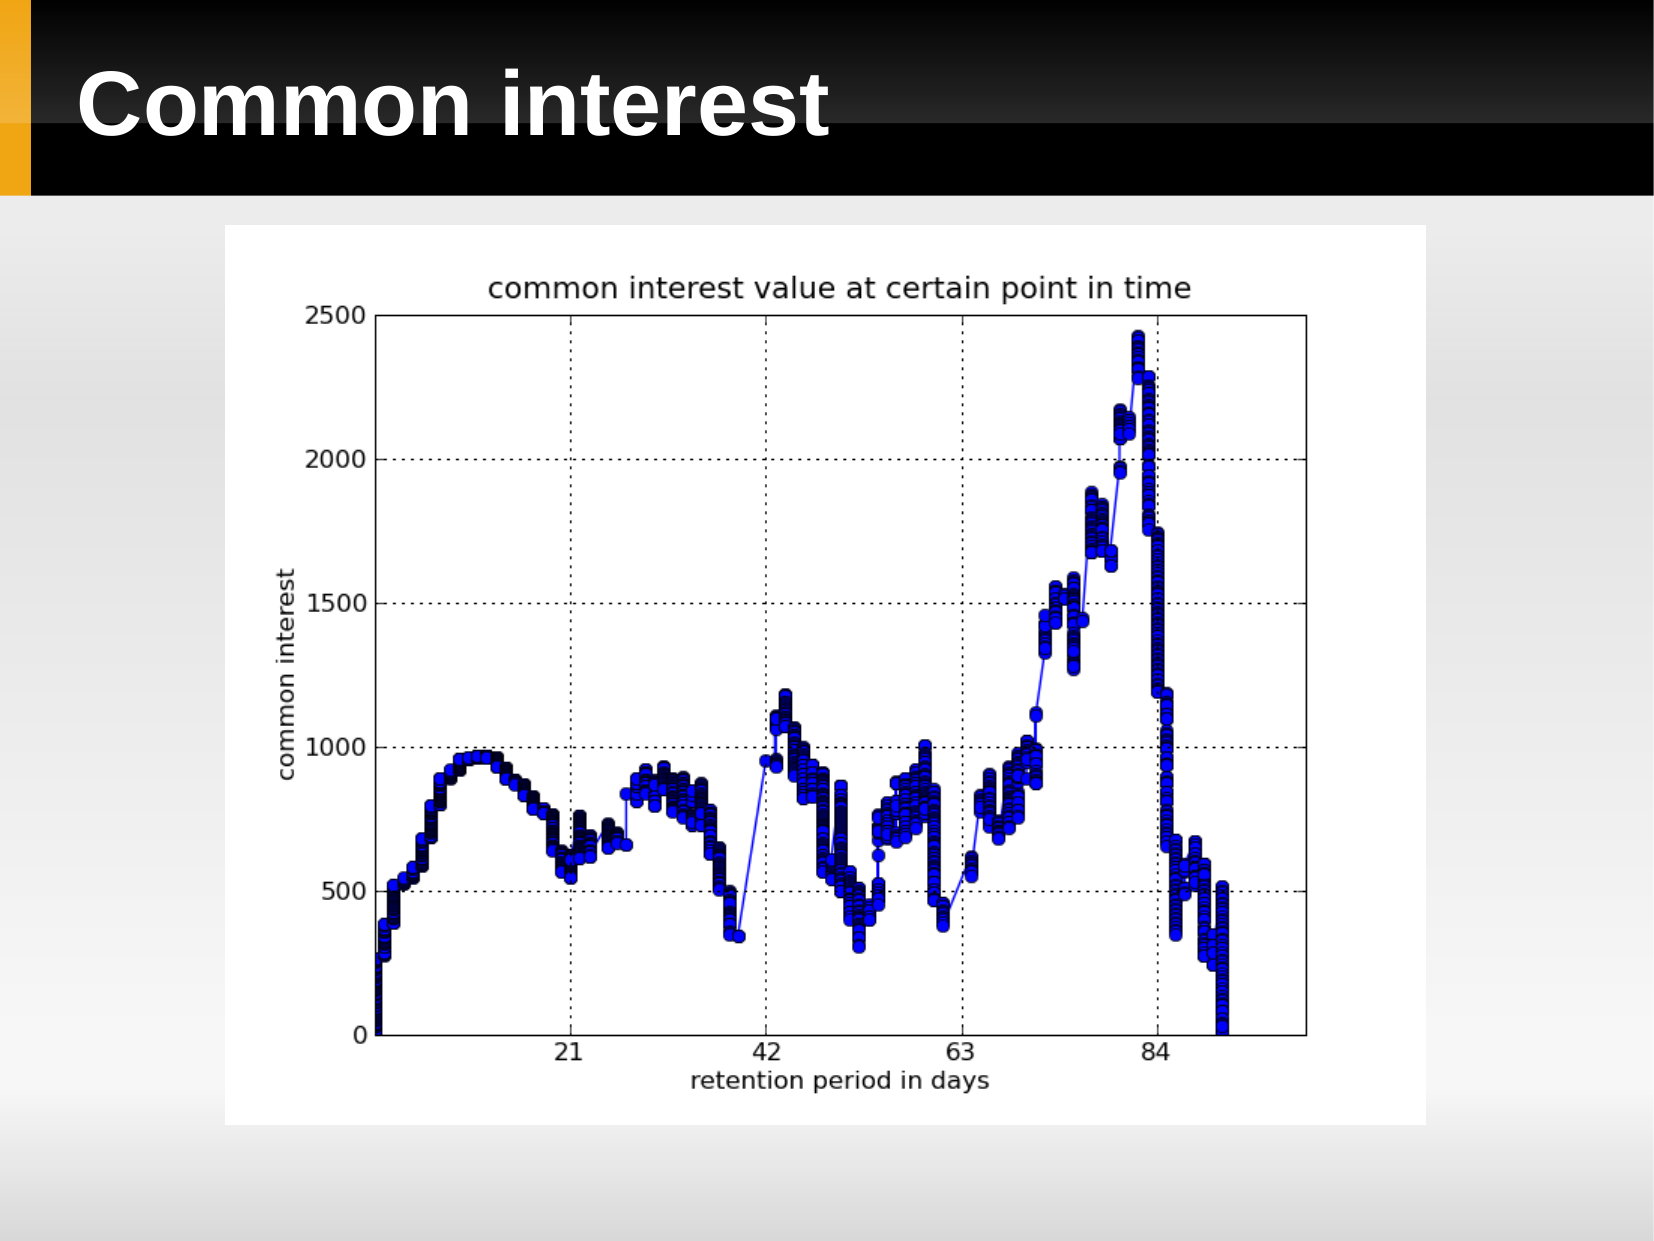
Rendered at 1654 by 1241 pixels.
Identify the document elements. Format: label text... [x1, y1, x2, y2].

title Common interest [76, 7, 1565, 200]
picture [0, 0, 1654, 1241]
